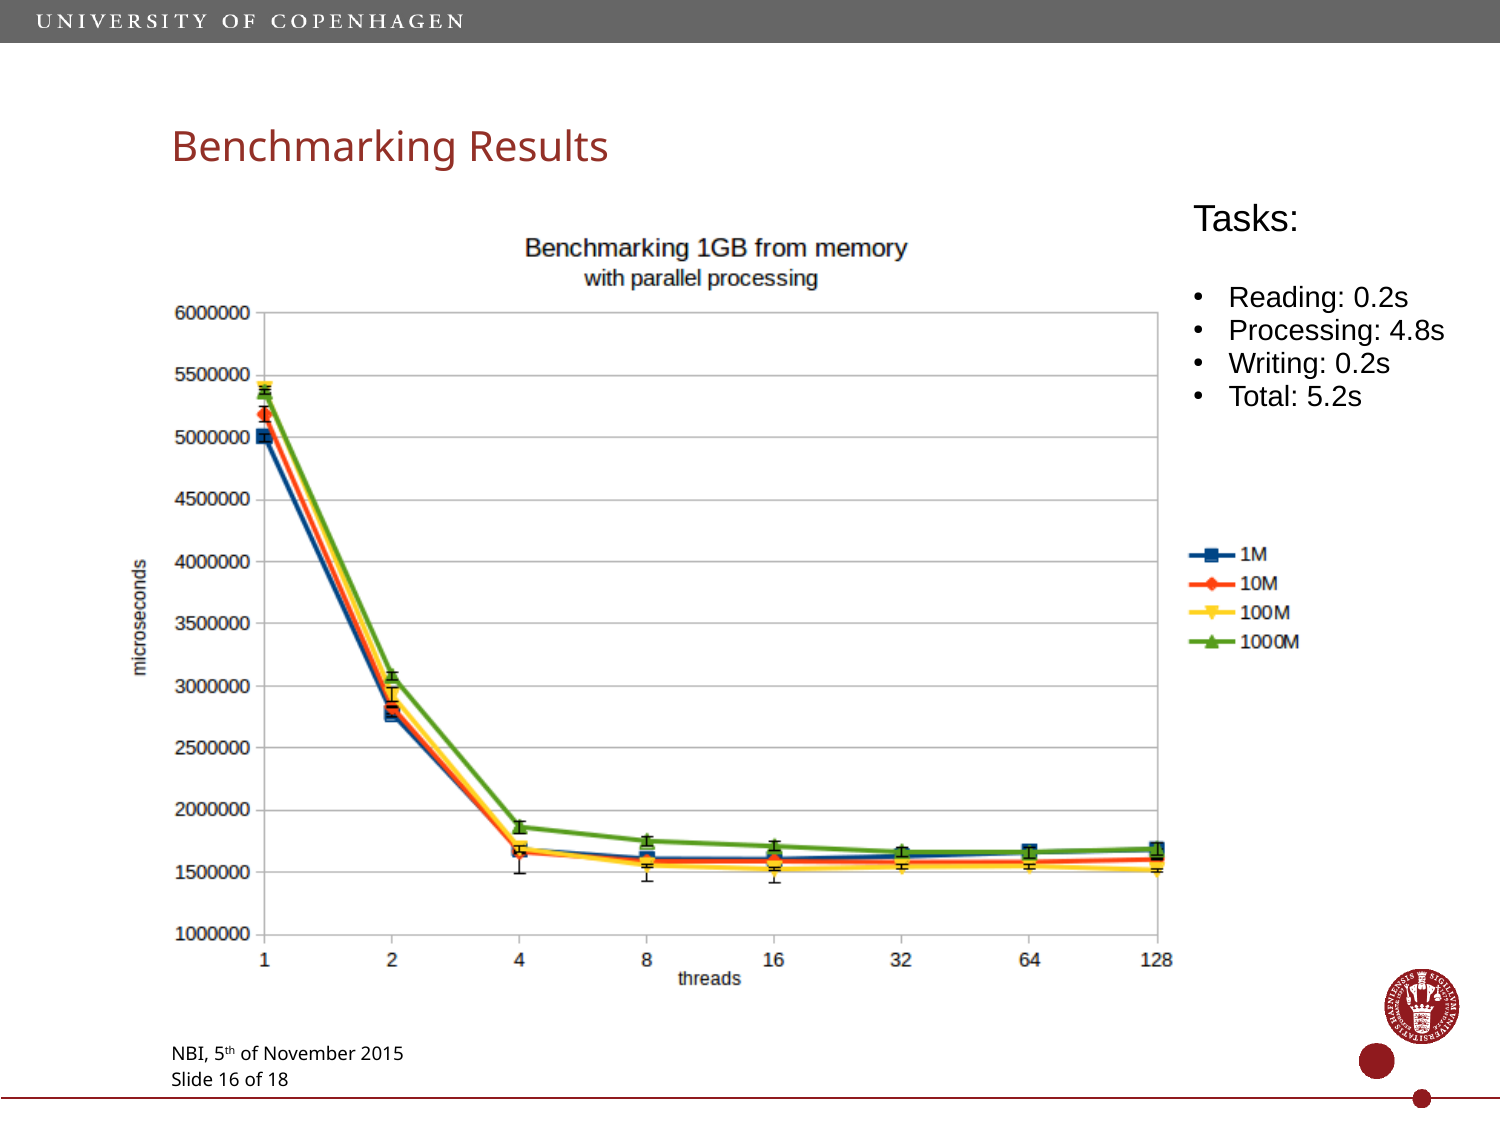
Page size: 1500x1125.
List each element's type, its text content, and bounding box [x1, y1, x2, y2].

slide_number NBI, 5th of November 2015 [171, 1041, 1251, 1066]
title Benchmarking Results [171, 75, 1250, 171]
text_box Tasks: Reading: 0.2s Processing: 4.8s Writing: 0.2s Total: 5.2s [1178, 190, 1461, 421]
slide_number Slide <number> of 18 [171, 1067, 522, 1092]
picture [0, 200, 1500, 1122]
